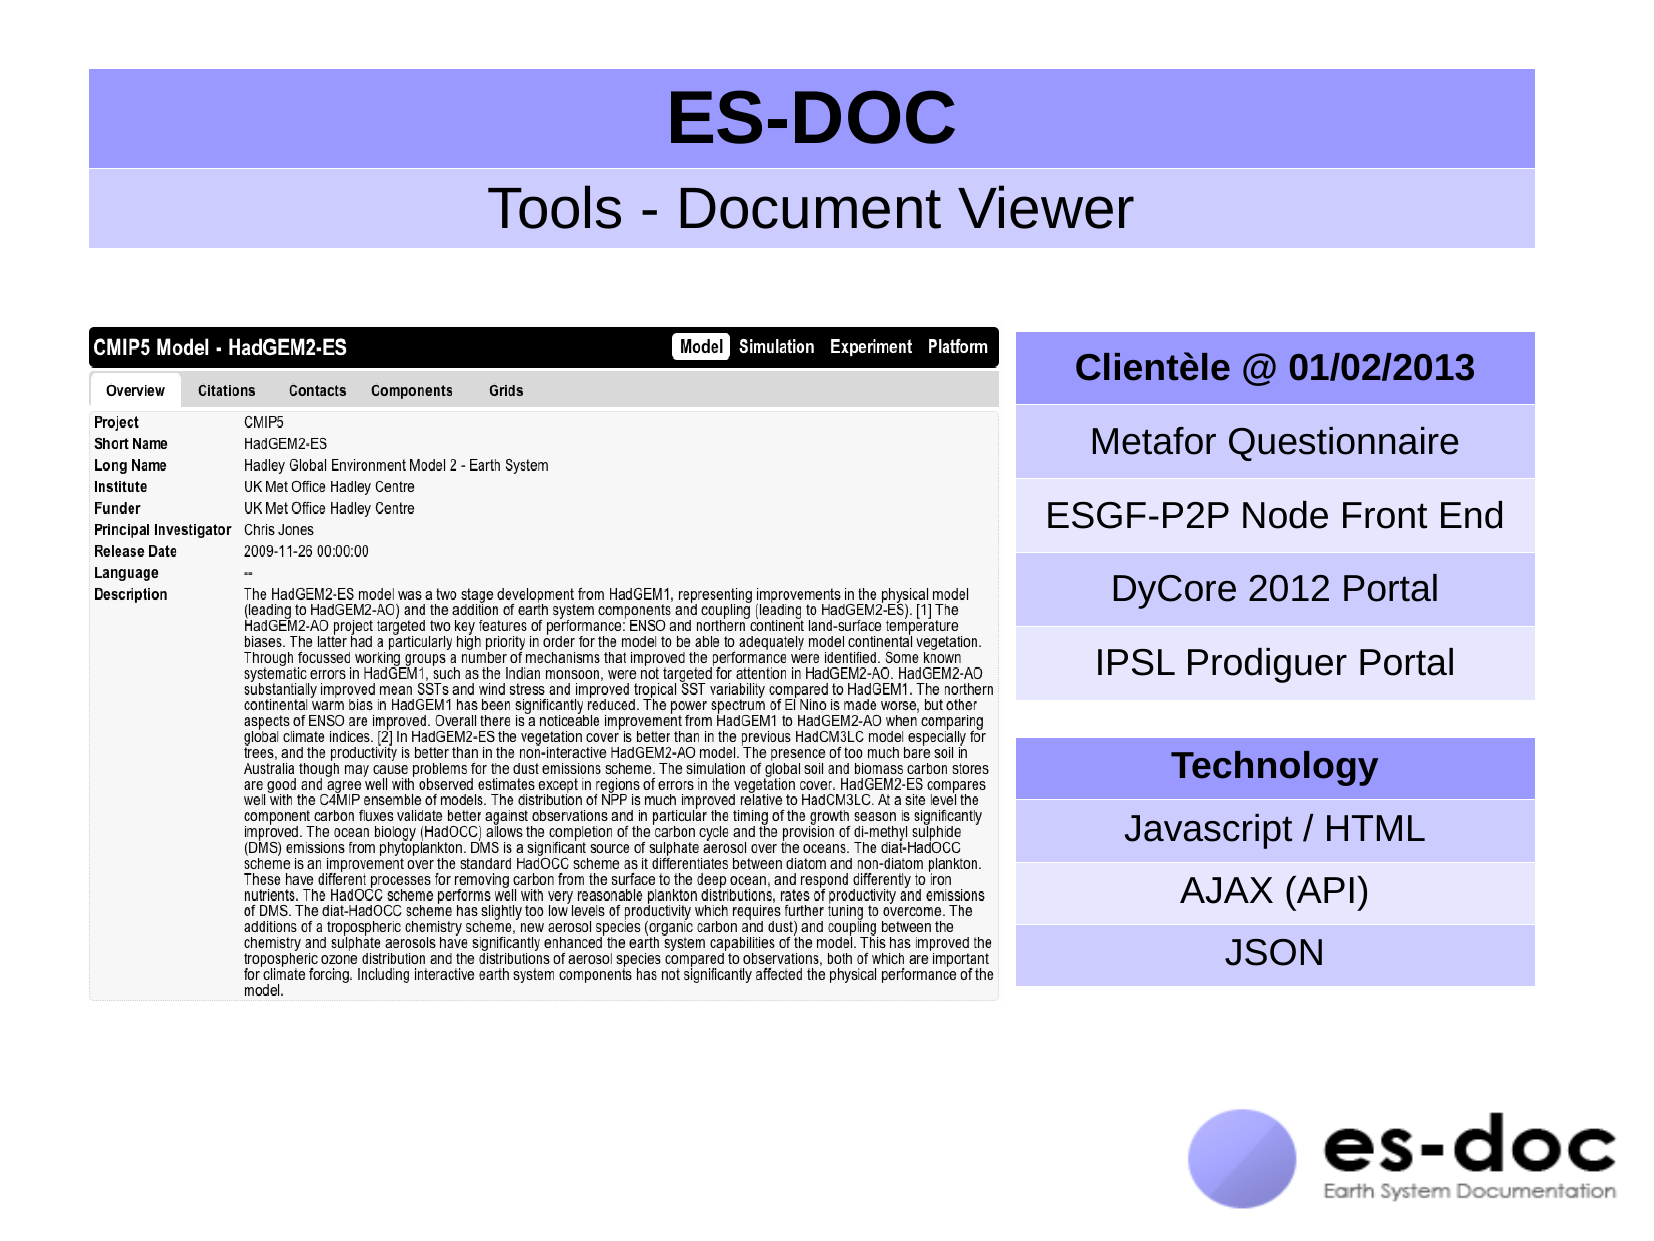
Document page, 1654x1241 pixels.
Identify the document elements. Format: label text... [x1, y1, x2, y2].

table_cell Tools - Document Viewer [89, 169, 1535, 248]
table_cell Javascript / HTML [1016, 800, 1535, 862]
table_cell ESGF-P2P Node Front End [1016, 479, 1535, 552]
table_header ES-DOC [89, 69, 1535, 168]
table_cell Metafor Questionnaire [1016, 405, 1535, 478]
table_header Technology [1016, 738, 1535, 799]
picture [88, 324, 1004, 1004]
table_cell AJAX (API) [1016, 863, 1535, 924]
table_cell IPSL Prodiguer Portal [1016, 627, 1535, 700]
table_header Clientèle @ 01/02/2013 [1016, 332, 1535, 404]
table_cell DyCore 2012 Portal [1016, 553, 1535, 626]
table_cell JSON [1016, 925, 1535, 986]
picture [1181, 1092, 1625, 1224]
